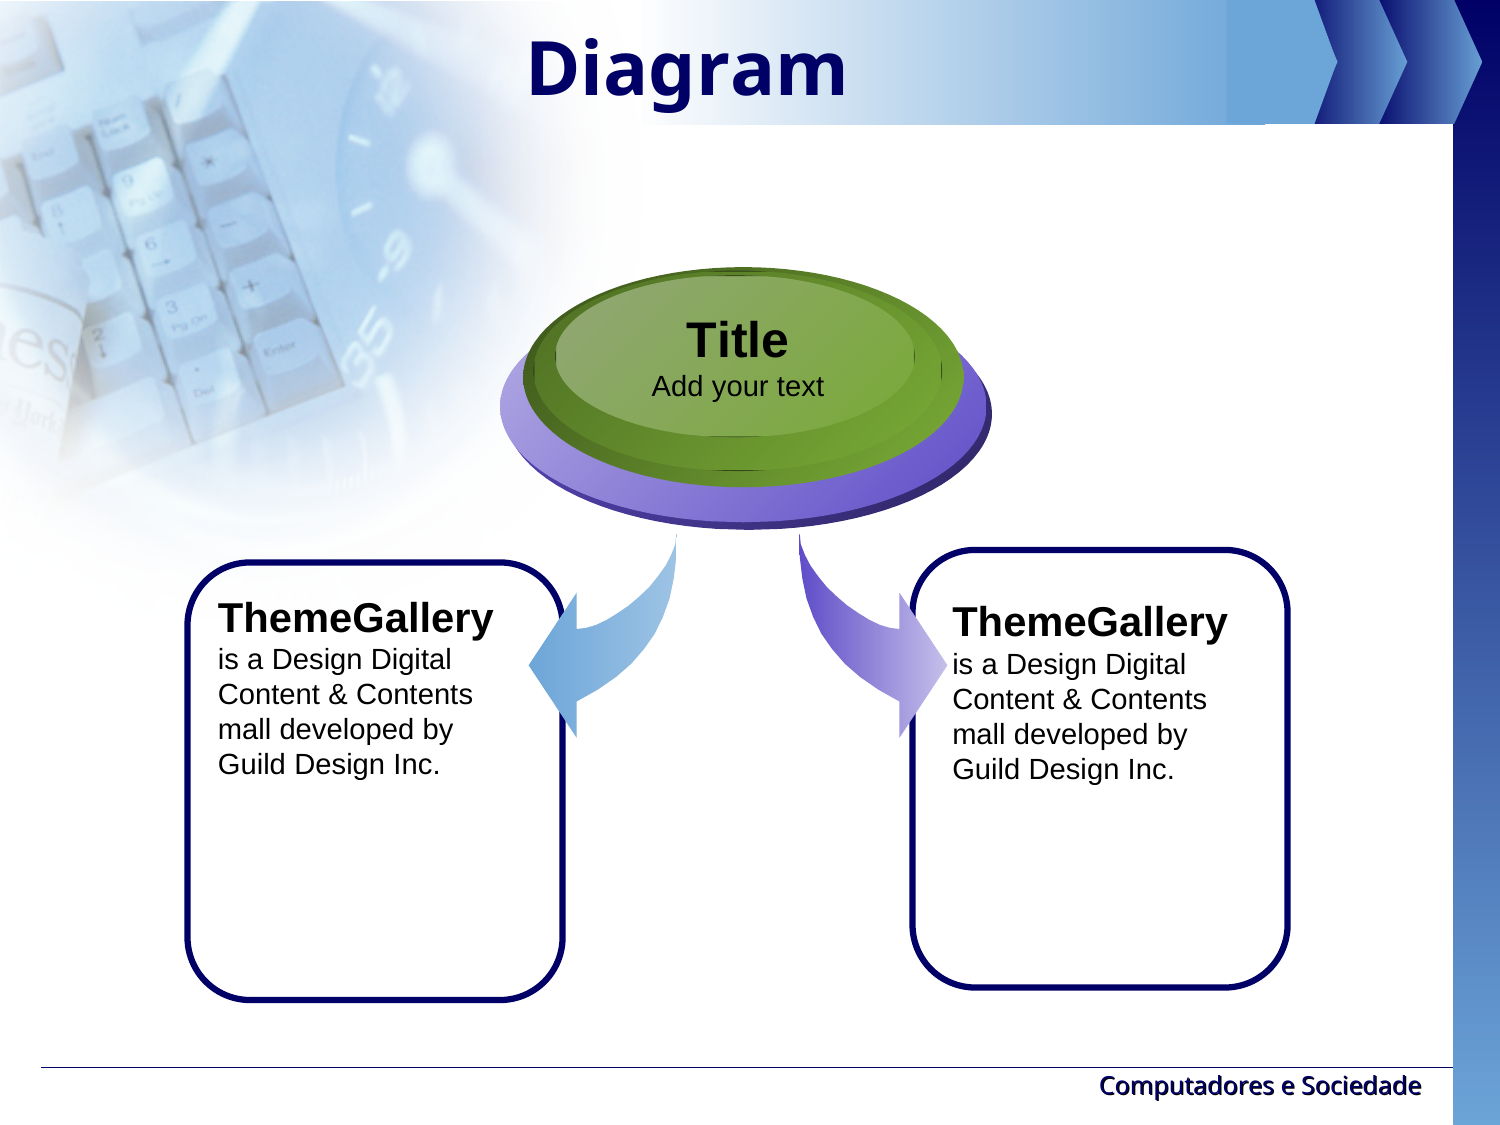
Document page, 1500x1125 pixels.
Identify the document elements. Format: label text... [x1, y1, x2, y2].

text_box [799, 534, 937, 738]
text_box [528, 534, 677, 738]
text_box ThemeGallery is a Design Digital Content & Contents mall developed by Guild Design Inc. [937, 587, 1272, 793]
text_box Title Add your text [636, 299, 840, 411]
title Diagram [74, 12, 1300, 120]
text_box ThemeGallery is a Design Digital Content & Contents mall developed by Guild Design Inc. [203, 582, 538, 789]
text_box [500, 267, 992, 530]
